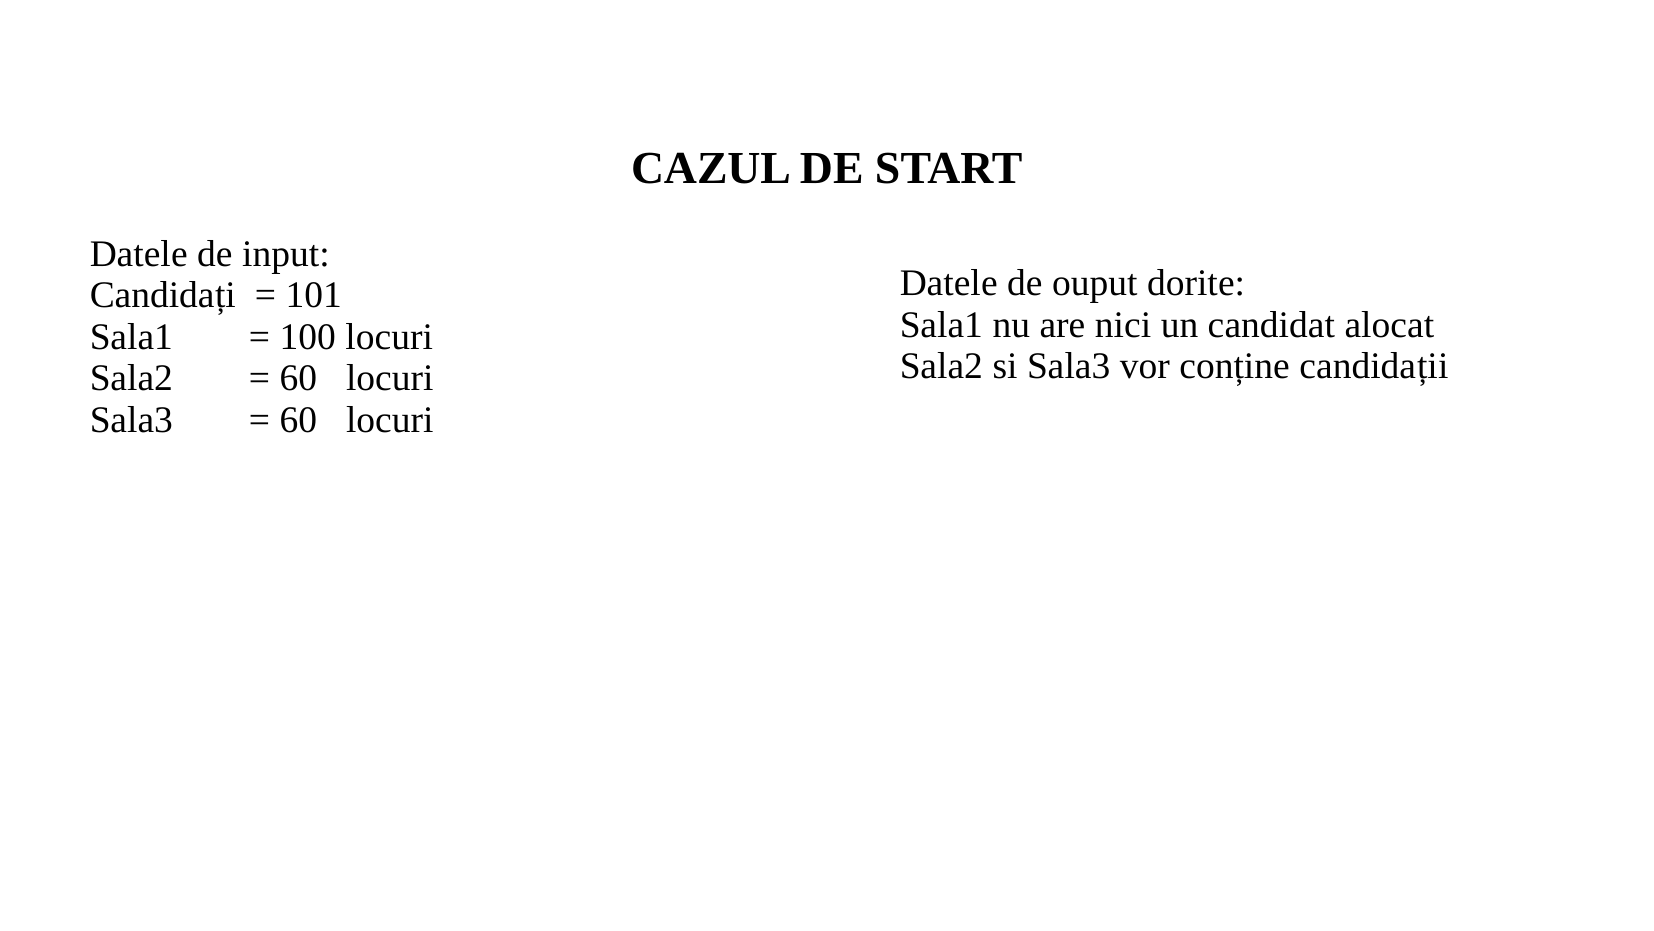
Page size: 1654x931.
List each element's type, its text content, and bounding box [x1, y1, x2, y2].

text_box Datele de input: Candidați = 101 Sala1 = 100 locuri Sala2 = 60 locuri Sala3 = 60 locuri [75, 225, 571, 451]
text_box Datele de ouput dorite: Sala1 nu are nici un candidat alocat Sala2 si Sala3 vor conține candidații [885, 255, 1591, 522]
text_box CAZUL DE START [571, 135, 1082, 252]
